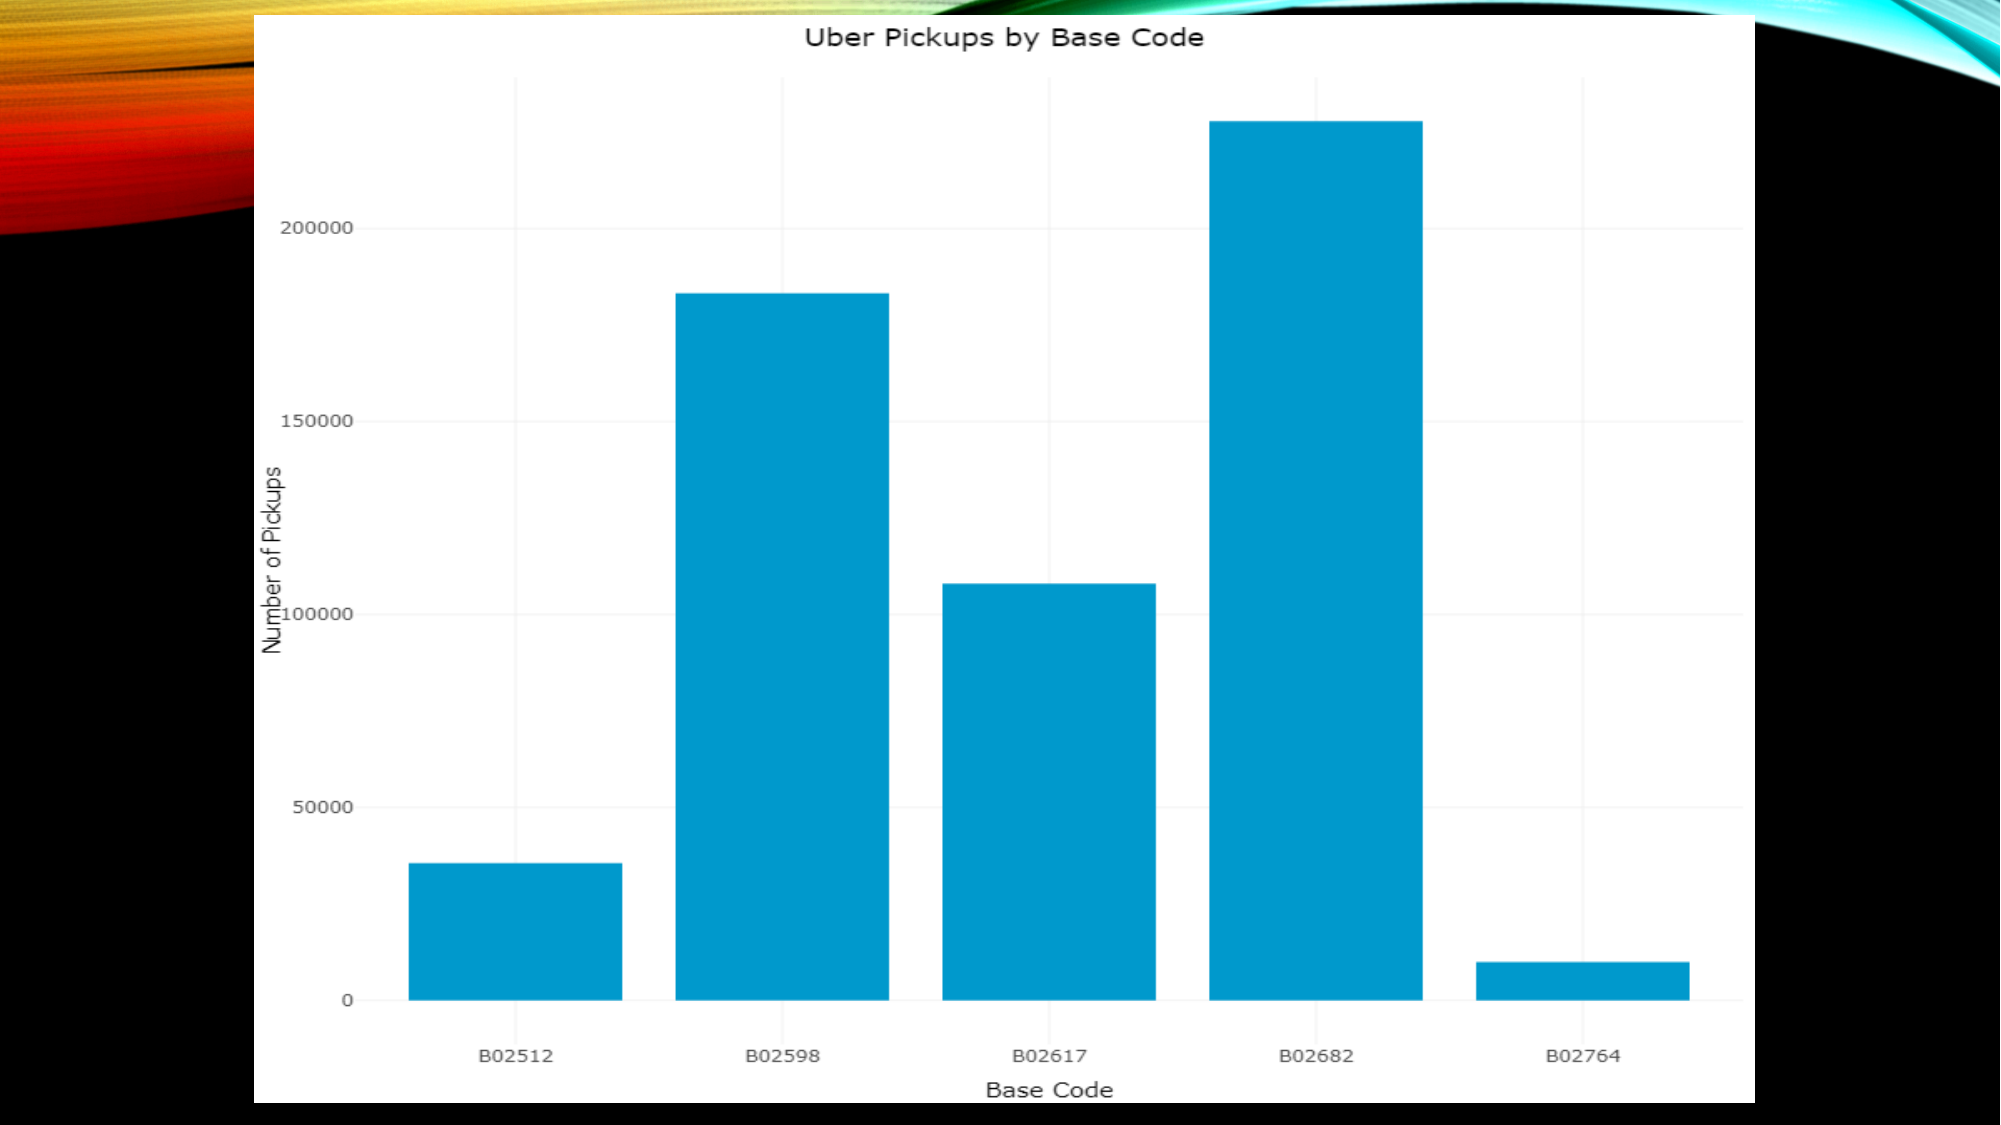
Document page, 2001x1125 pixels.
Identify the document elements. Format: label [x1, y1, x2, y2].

picture [254, 15, 1755, 1103]
